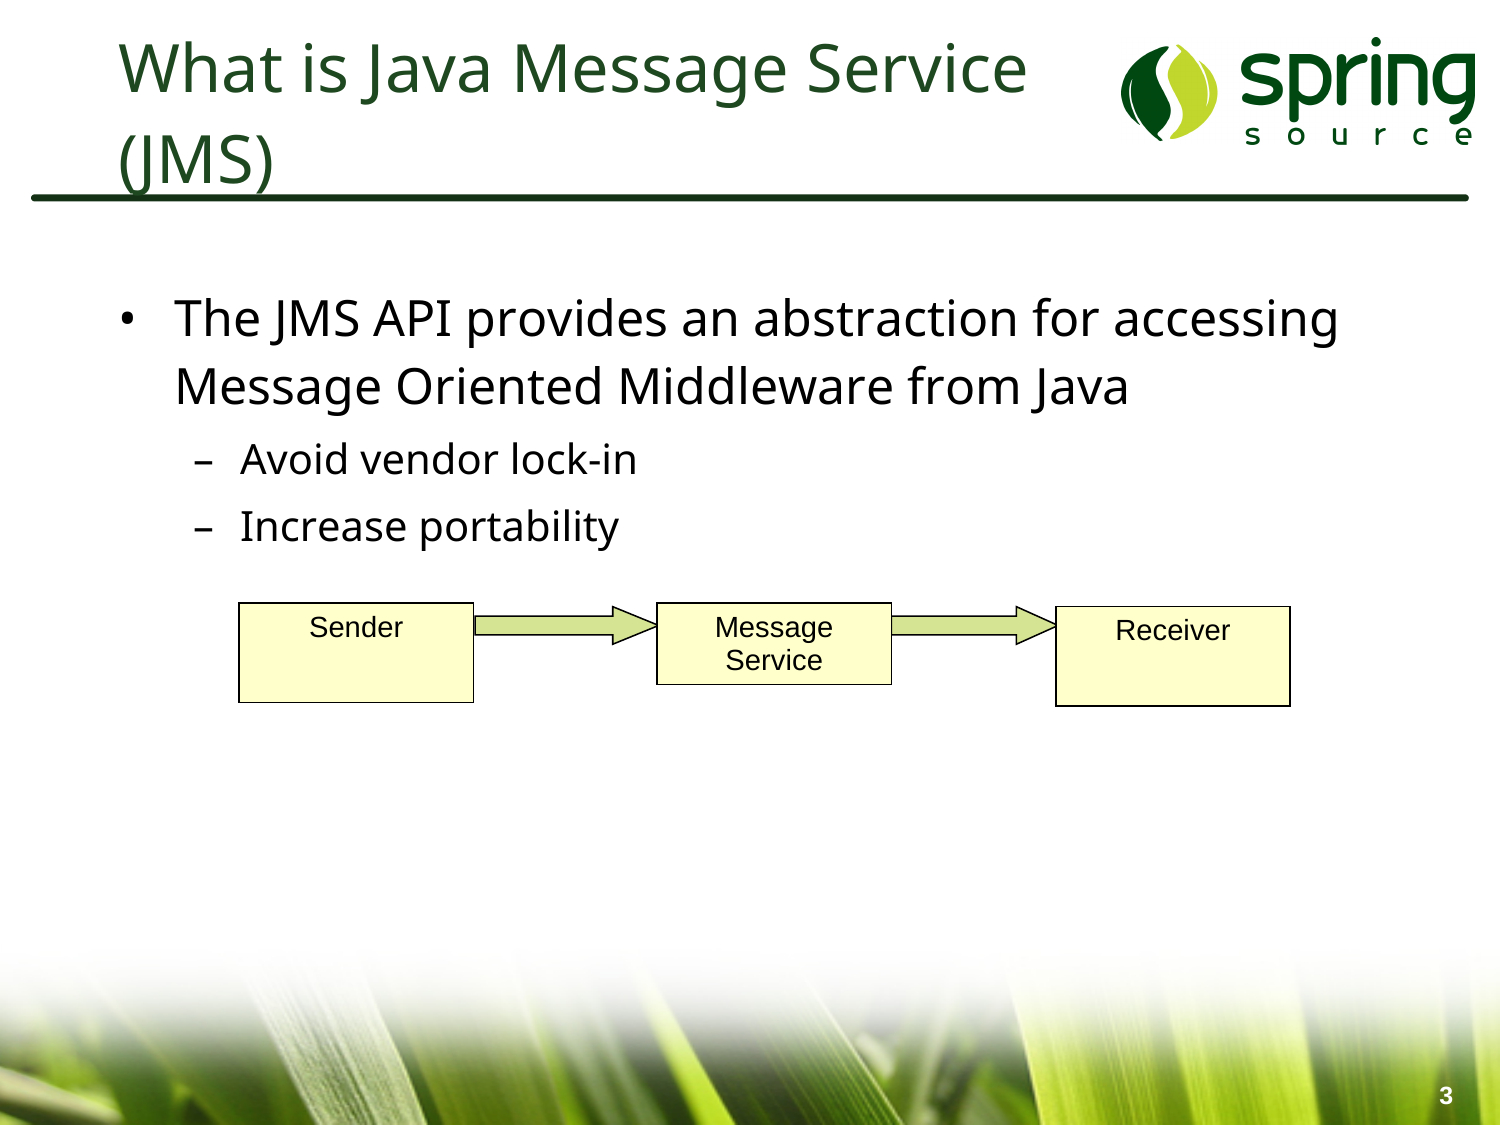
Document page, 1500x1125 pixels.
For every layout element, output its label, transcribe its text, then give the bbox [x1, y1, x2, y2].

list The JMS API provides an abstraction for accessing Message Oriented Middleware from Java Avoid vendor lock-in Increase portability [103, 275, 1394, 595]
text_box Sender [239, 603, 474, 703]
picture [0, 944, 1500, 1125]
text_box Receiver [1056, 606, 1291, 706]
picture [1136, 37, 1475, 145]
title What is Java Message Service (JMS) [103, 13, 1136, 191]
text_box [892, 606, 1056, 645]
text_box Message Service [657, 603, 892, 685]
text_box [475, 606, 657, 645]
